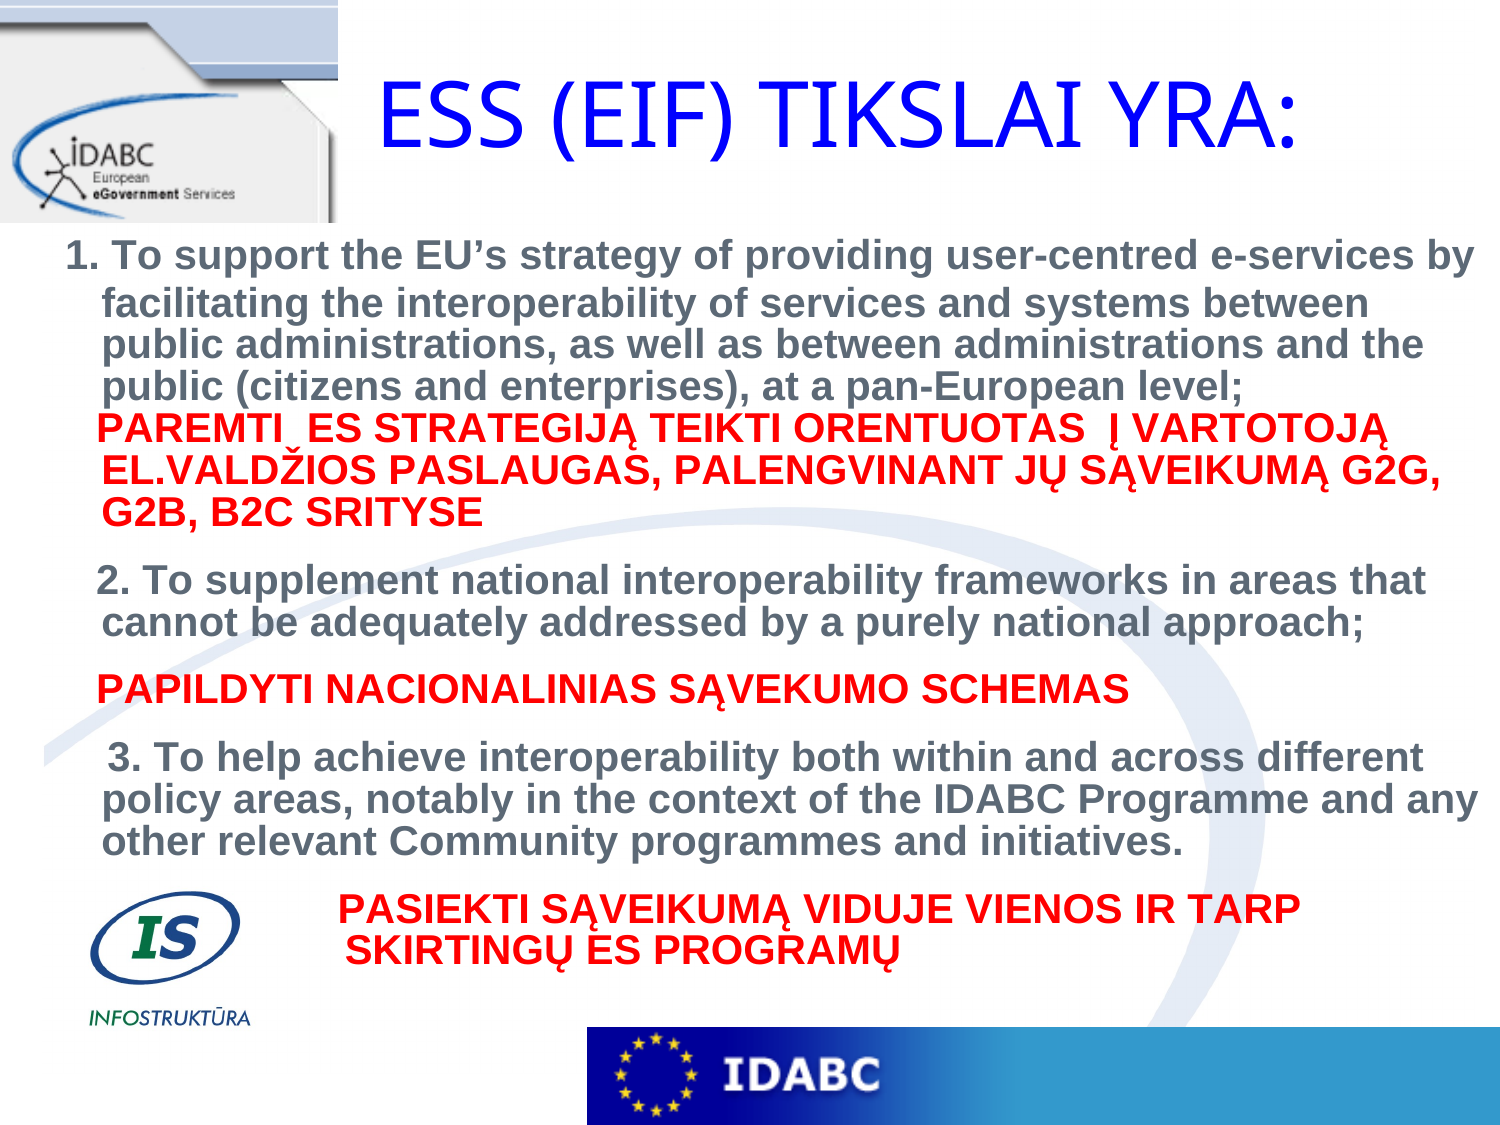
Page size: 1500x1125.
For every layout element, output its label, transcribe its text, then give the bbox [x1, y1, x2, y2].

title ESS (EIF) TIKSLAI YRA: [374, 24, 1463, 200]
picture [0, 0, 1500, 1125]
list 1. To support the EU’s strategy of providing user-centred e‑services by facilitating the interoperability of services and systems between public administrations, as well as between administrations and the public (citizens and enterprises), at a pan-European level; PAREMTI ES STRATEGIJĄ TEIKTI ORENTUOTAS Į VARTOTOJĄ EL.VALDŽIOS PASLAUGAS, PALENGVINANT JŲ SĄVEIKUMĄ G2G, G2B, B2C SRITYSE 2. To supplement national interoperability frameworks in areas that cannot be adequately addressed by a purely national approach; PAPILDYTI NACIONALINIAS SĄVEKUMO SCHEMAS 3. To help achieve interoperability both within and across different policy areas, notably in the context of the IDABC Programme and any other relevant Community programmes and initiatives. PASIEKTI SĄVEIKUMĄ VIDUJE VIENOS IR TARP SKIRTINGŲ ES PROGRAMŲ [49, 212, 1500, 1081]
